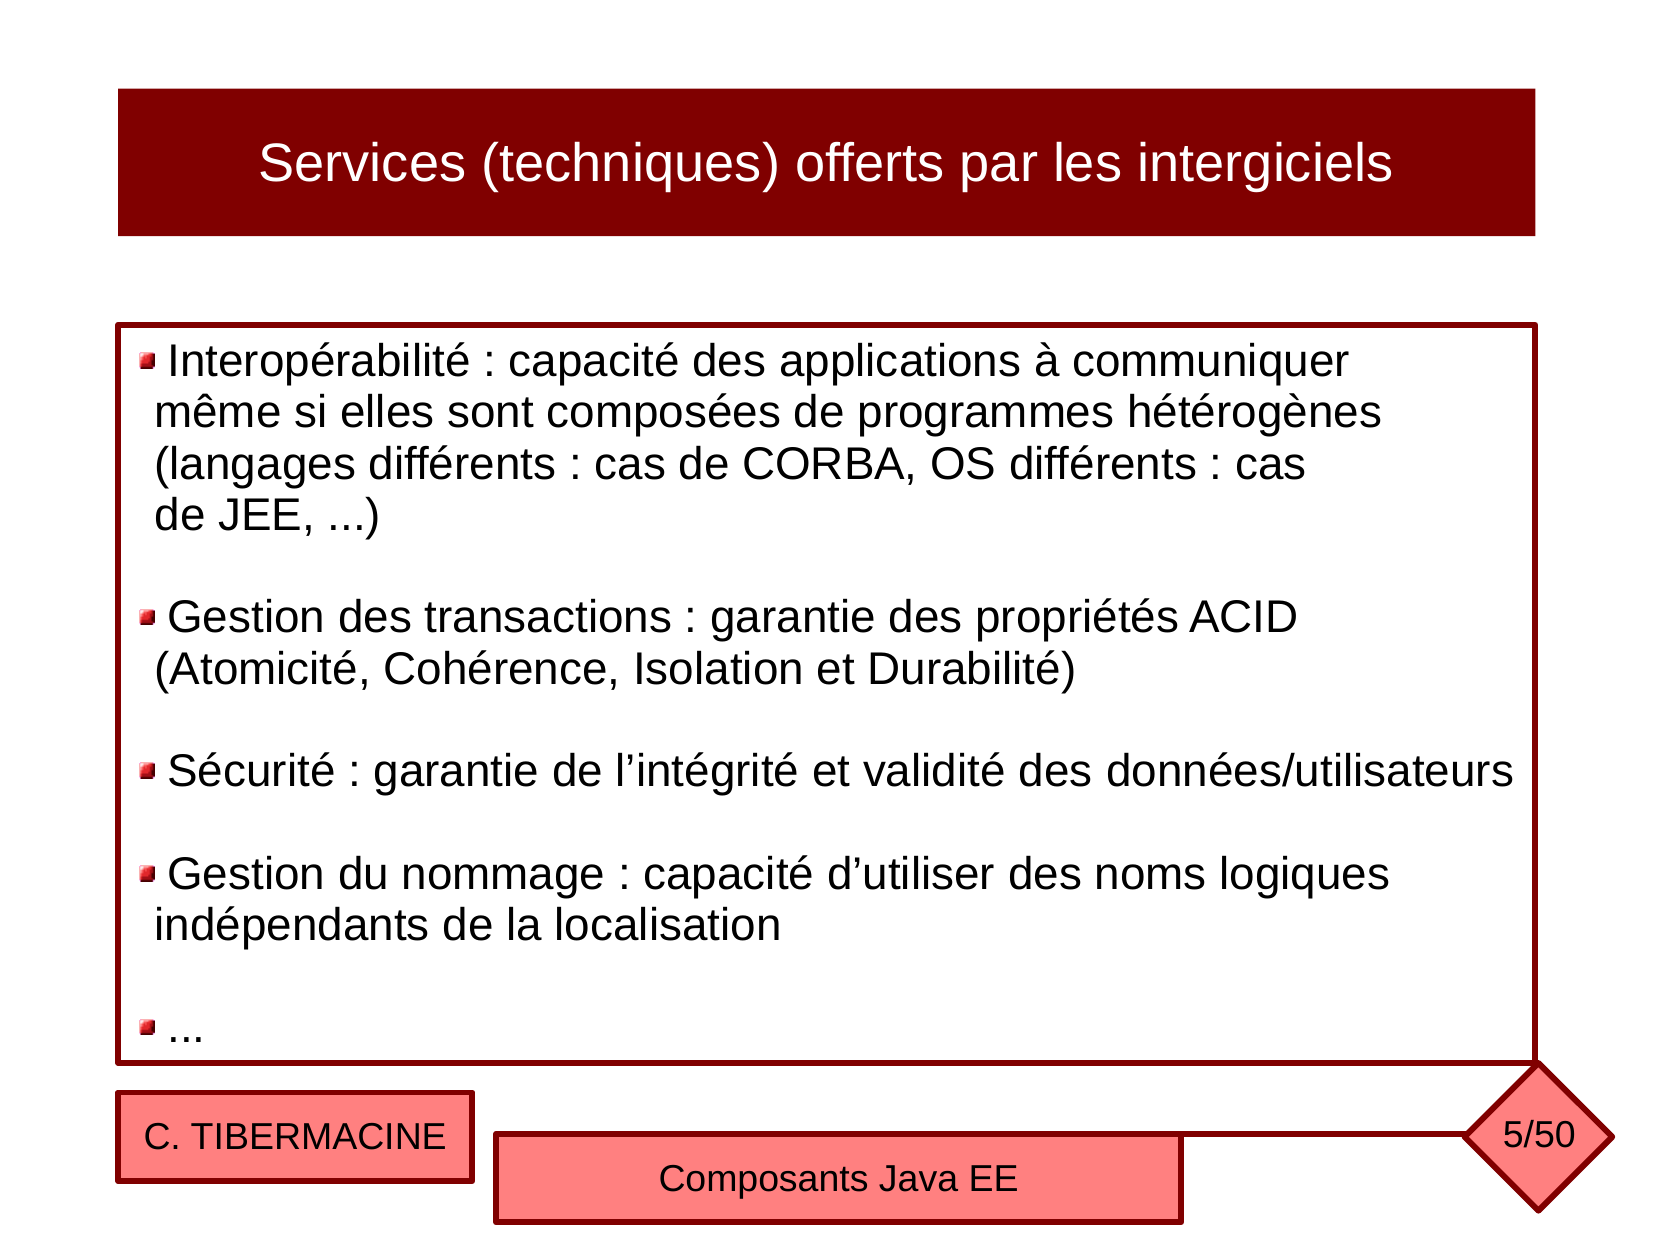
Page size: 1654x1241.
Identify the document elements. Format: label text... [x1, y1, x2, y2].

text_box Composants Java EE [496, 1133, 1182, 1223]
picture [139, 762, 155, 779]
picture [139, 352, 155, 369]
text_box C. TIBERMACINE [118, 1092, 473, 1182]
text_box [1533, 1206, 1544, 1211]
text_box [1495, 1062, 1582, 1106]
text_box <numéro>/50 [1488, 1106, 1619, 1206]
text_box [1464, 1113, 1488, 1161]
picture [139, 1019, 155, 1035]
picture [139, 865, 155, 882]
text_box Interopérabilité : capacité des applications à communiquer même si elles sont composées de programmes hétérogènes (langages différents : cas de CORBA, OS différents : cas de JEE, ...) Gestion des transactions : garantie des propriétés ACID (Atomicité, Cohérence, Isolation et Durabilité) Sécurité : garantie de l’intégrité et validité des données/utilisateurs Gestion du nommage : capacité d’utiliser des noms logiques indépendants de la localisation ... [118, 324, 1536, 1063]
text_box Services (techniques) offerts par les intergiciels [118, 88, 1536, 237]
picture [139, 609, 155, 625]
